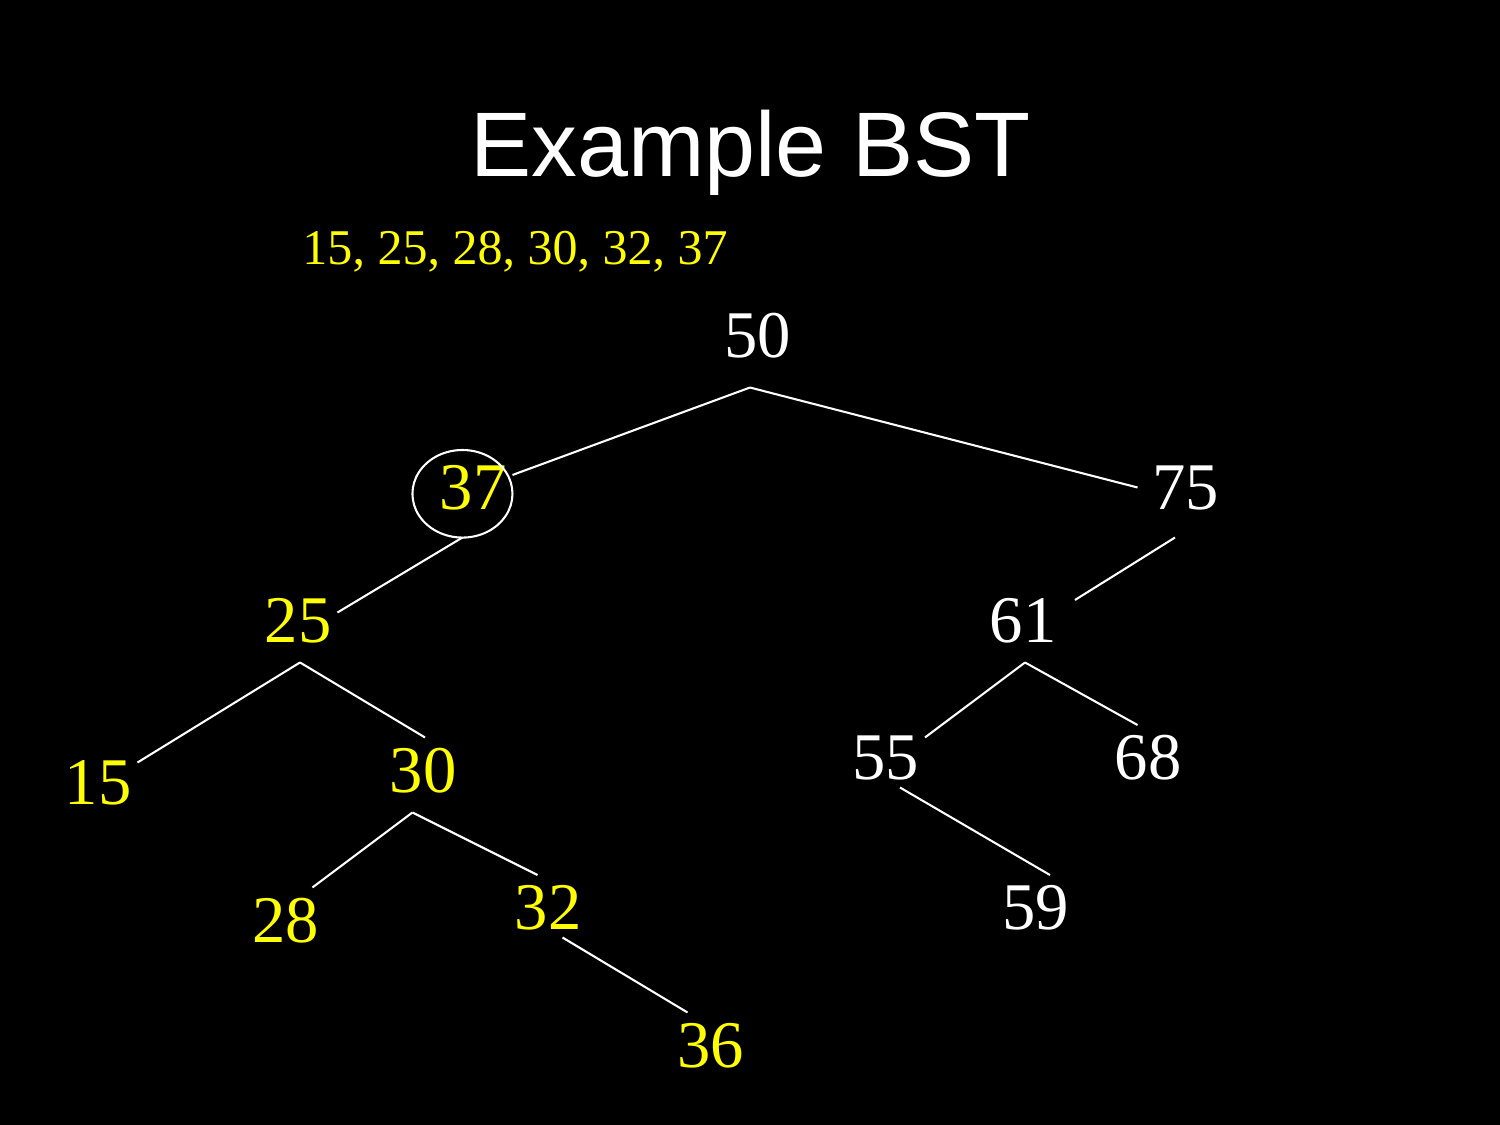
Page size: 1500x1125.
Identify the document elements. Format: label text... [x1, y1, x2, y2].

text_box 30 [375, 724, 472, 815]
text_box 37 [425, 526, 433, 532]
text_box 55 [837, 712, 935, 802]
text_box 37 [425, 452, 511, 532]
text_box 50 [709, 290, 807, 381]
text_box 36 [662, 999, 760, 1090]
text_box 75 [1137, 442, 1235, 532]
text_box 28 [237, 874, 335, 965]
text_box 61 [975, 574, 1072, 665]
text_box 68 [1100, 712, 1197, 802]
text_box 25 [250, 574, 347, 665]
text_box 32 [500, 862, 597, 952]
text_box 15, 25, 28, 30, 32, 37 [287, 212, 743, 284]
text_box 15 [50, 737, 147, 827]
text_box 37 [425, 442, 522, 532]
title Example BST [22, 50, 1480, 240]
text_box 59 [987, 862, 1085, 952]
